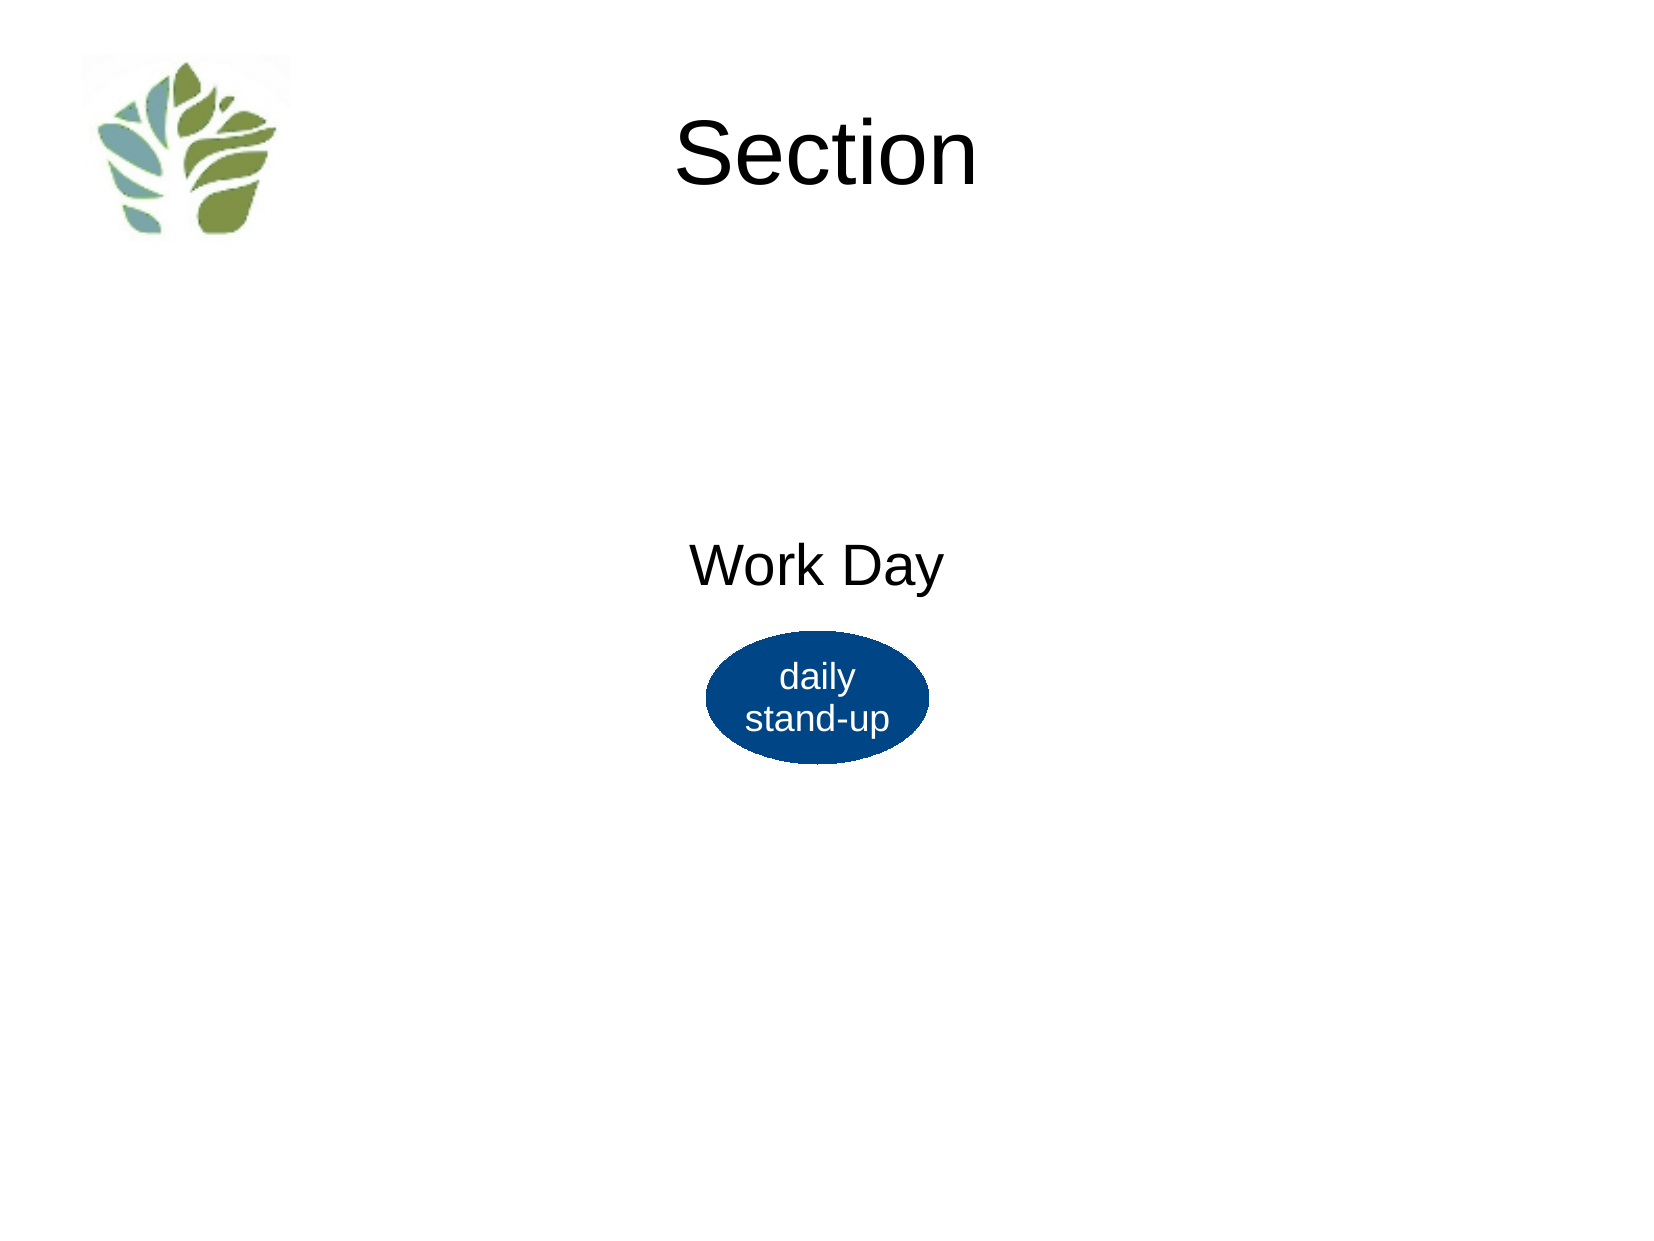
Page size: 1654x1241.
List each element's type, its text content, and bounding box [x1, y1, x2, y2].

text_box Work Day [90, 525, 1546, 616]
title Section [291, 49, 1571, 257]
text_box daily stand-up [705, 630, 931, 766]
picture [82, 49, 291, 258]
